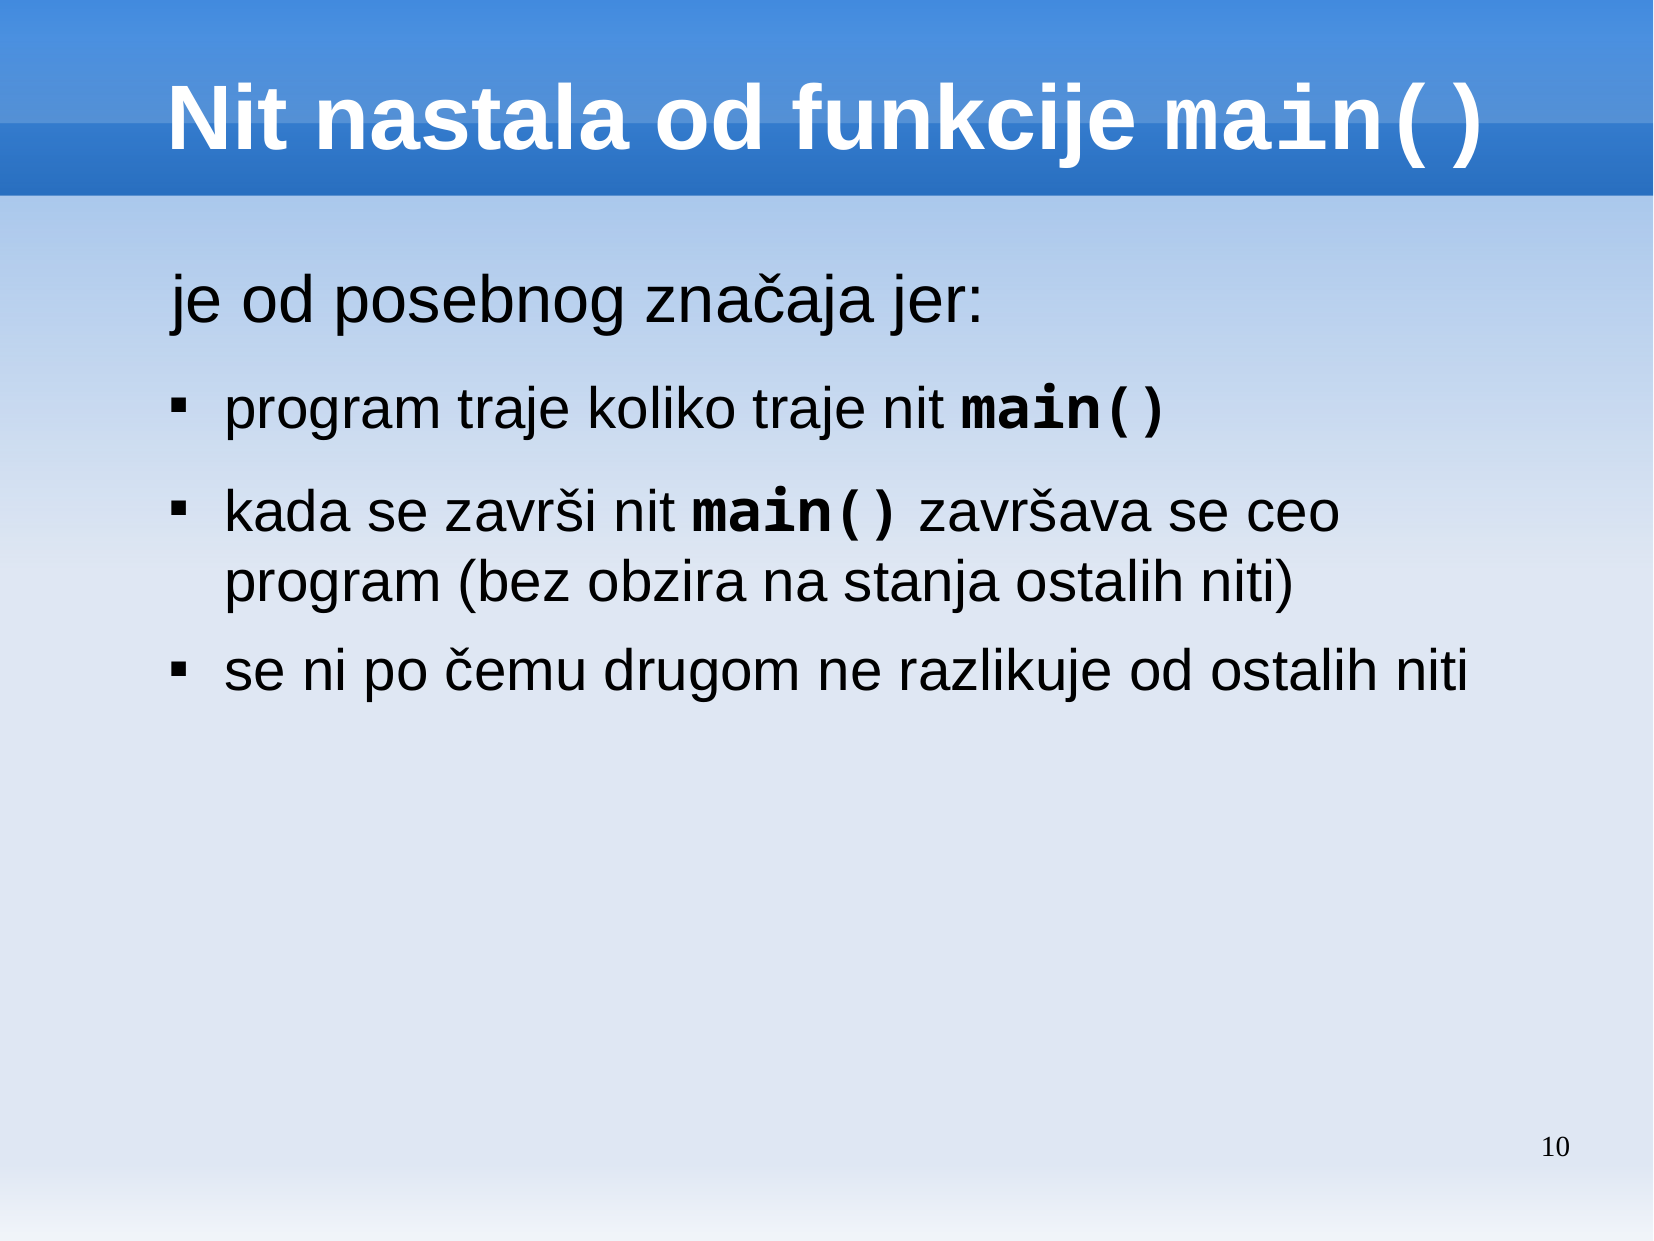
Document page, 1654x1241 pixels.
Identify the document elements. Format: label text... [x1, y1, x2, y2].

title Nit nastala od funkcije main() [86, 17, 1575, 226]
list je od posebnog značaja jer: program traje koliko traje nit main() kada se završi nit main() završava se ceo program (bez obzira na stanja ostalih niti) se ni po čemu drugom ne razlikuje od ostalih niti [82, 262, 1571, 1126]
picture [0, 0, 1654, 1241]
